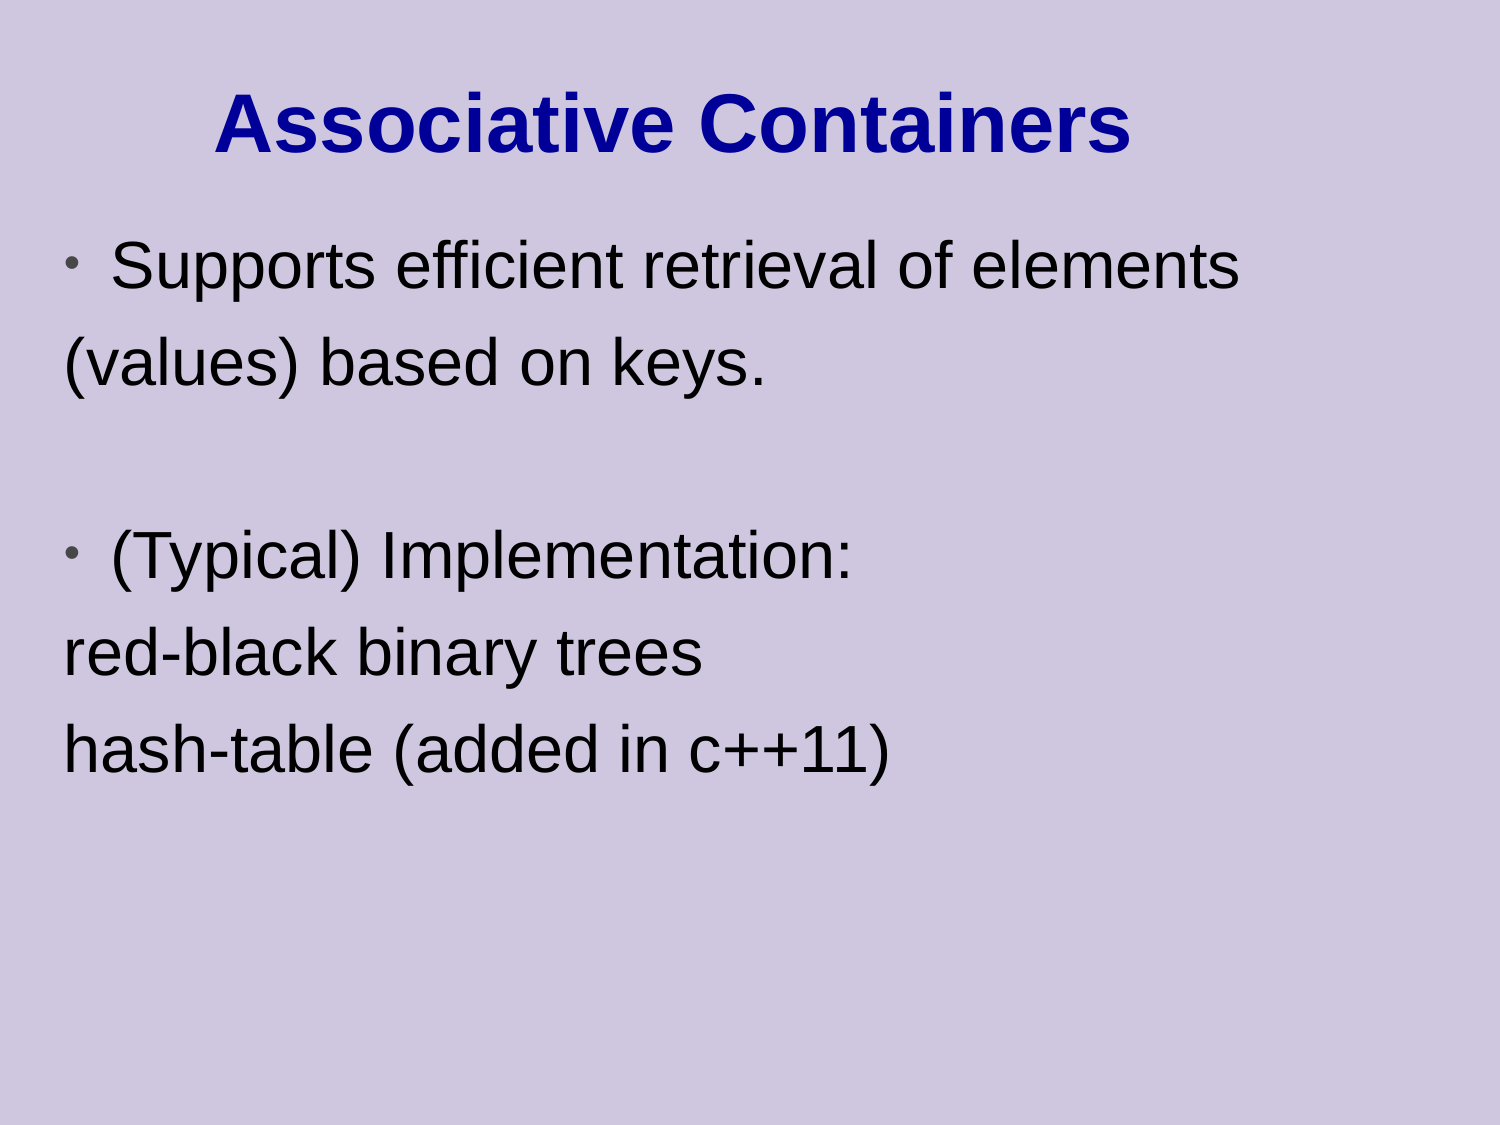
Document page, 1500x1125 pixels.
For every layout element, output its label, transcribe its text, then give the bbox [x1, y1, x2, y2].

title Associative Containers [198, 17, 1468, 220]
list Supports efficient retrieval of elements (values) based on keys. (Typical) Implementation: red-black binary trees hash-table (added in c++11) [49, 215, 1289, 868]
